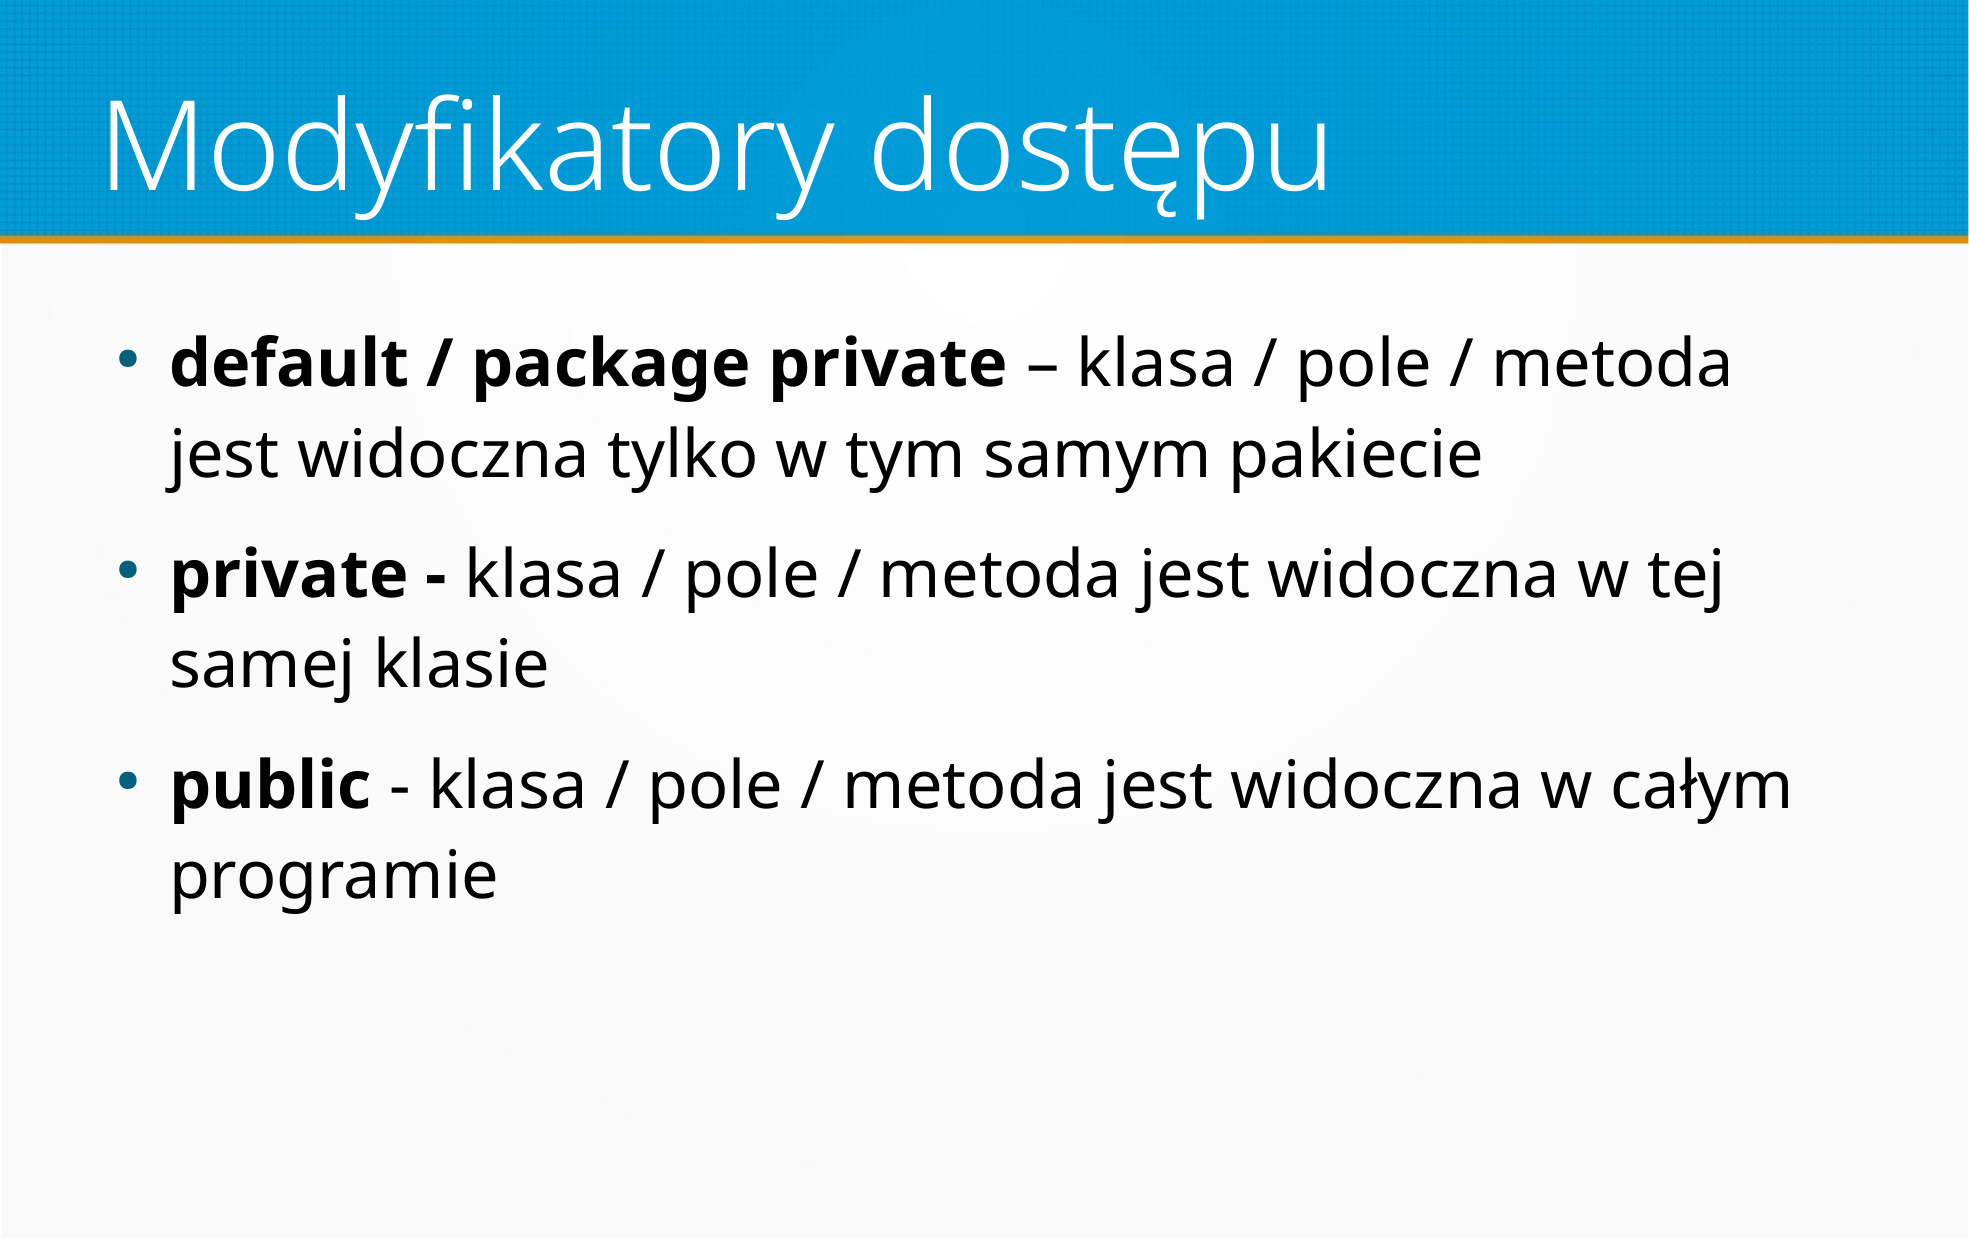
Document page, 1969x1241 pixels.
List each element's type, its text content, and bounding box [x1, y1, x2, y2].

list default / package private – klasa / pole / metoda jest widoczna tylko w tym samym pakiecie private - klasa / pole / metoda jest widoczna w tej samej klasie public - klasa / pole / metoda jest widoczna w całym programie [98, 315, 1861, 1081]
title Modyfikatory dostępu [98, 19, 1870, 227]
picture [0, 233, 1969, 1241]
